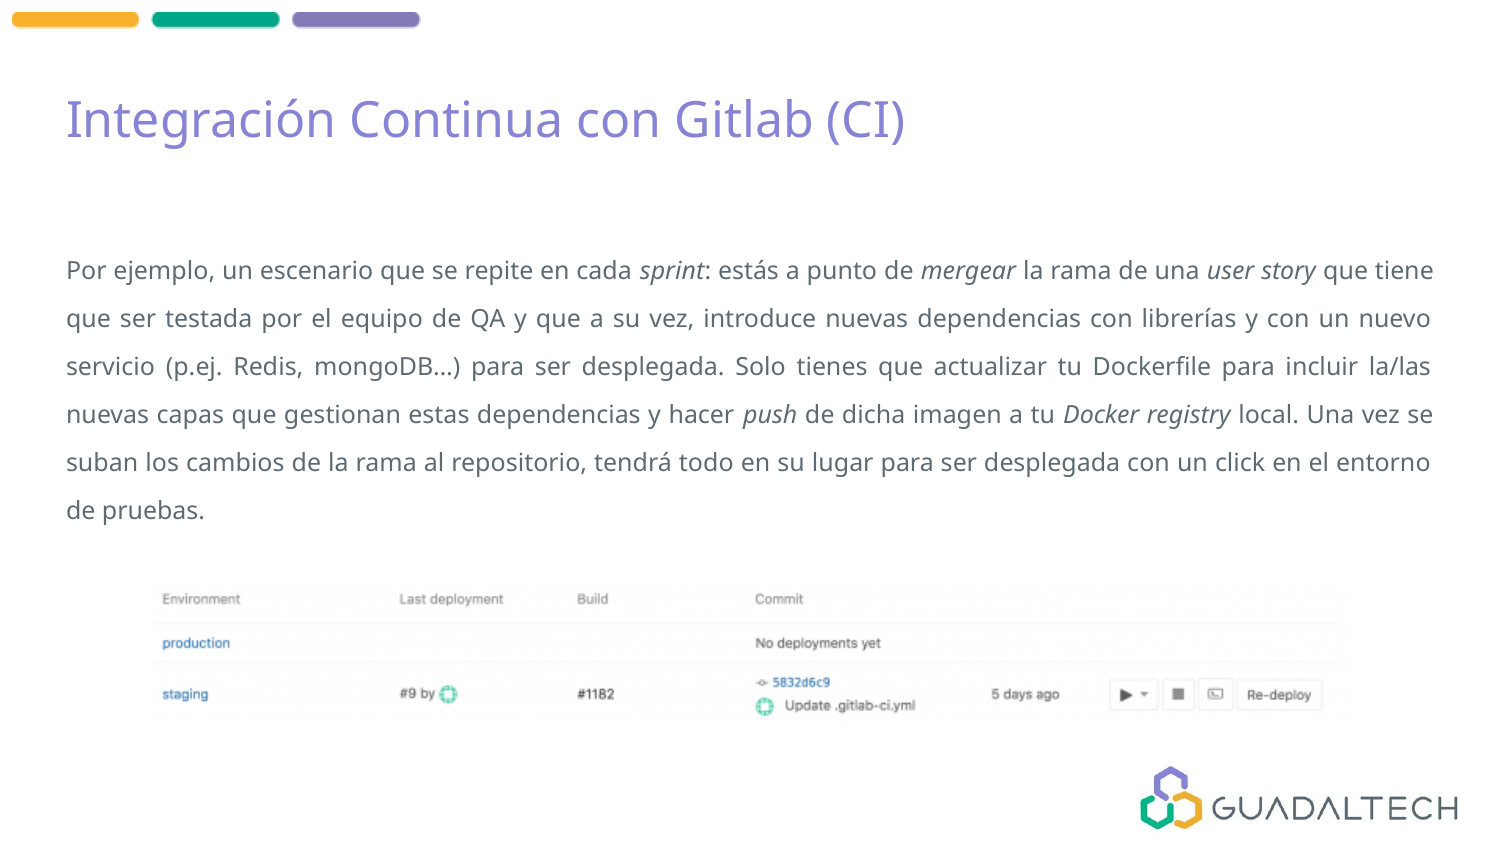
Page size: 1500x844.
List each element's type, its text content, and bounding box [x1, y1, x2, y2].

title Integración Continua con Gitlab (CI) [51, 72, 1449, 167]
picture [12, 12, 421, 29]
picture [1124, 761, 1473, 834]
picture [150, 584, 1350, 725]
list Por ejemplo, un escenario que se repite en cada sprint: estás a punto de mergear la rama de una user story que tiene que ser testada por el equipo de QA y que a su vez, introduce nuevas dependencias con librerías y con un nuevo servicio (p.ej. Redis, mongoDB…) para ser desplegada. Solo tienes que actualizar tu Dockerfile para incluir la/las nuevas capas que gestionan estas dependencias y hacer push de dicha imagen a tu Docker registry local. Una vez se suban los cambios de la rama al repositorio, tendrá todo en su lugar para ser desplegada con un click en el entorno de pruebas. [51, 221, 1449, 783]
